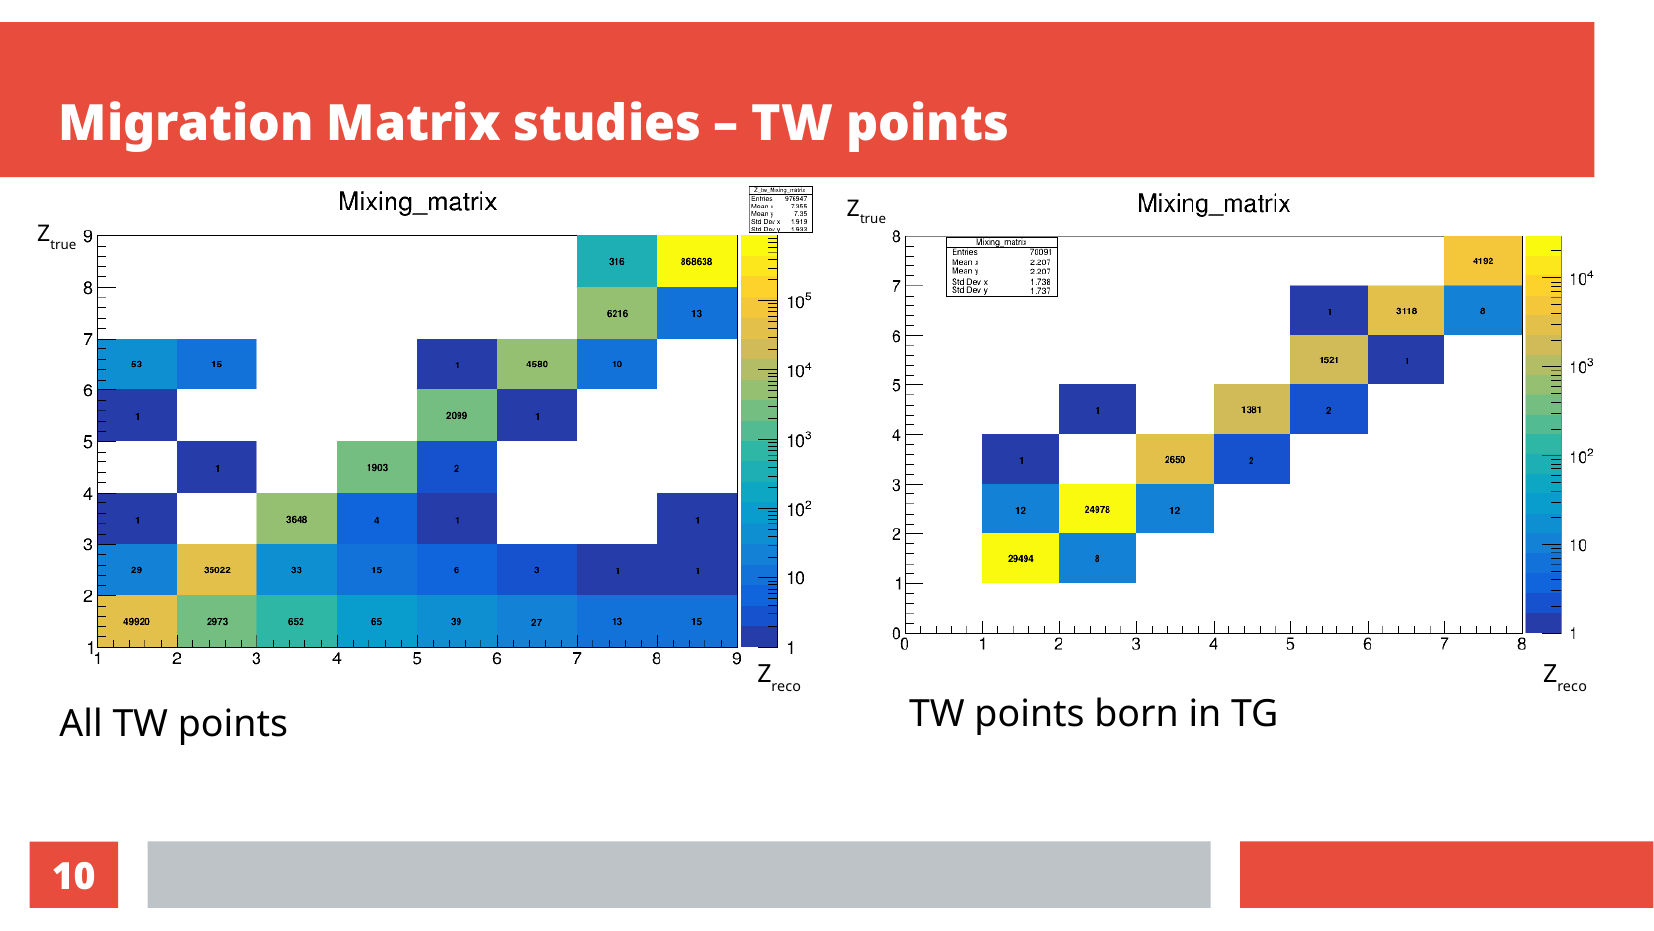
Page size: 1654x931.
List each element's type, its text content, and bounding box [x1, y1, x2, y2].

text_box Zreco [742, 648, 821, 699]
picture [32, 185, 817, 681]
text_box Zreco [1528, 648, 1607, 699]
picture [847, 188, 1597, 662]
text_box Ztrue [22, 209, 96, 257]
title Migration Matrix studies – TW points [59, 44, 1595, 156]
text_box TW points born in TG [894, 678, 1319, 737]
text_box Ztrue [831, 184, 905, 232]
text_box All TW points [44, 688, 321, 748]
